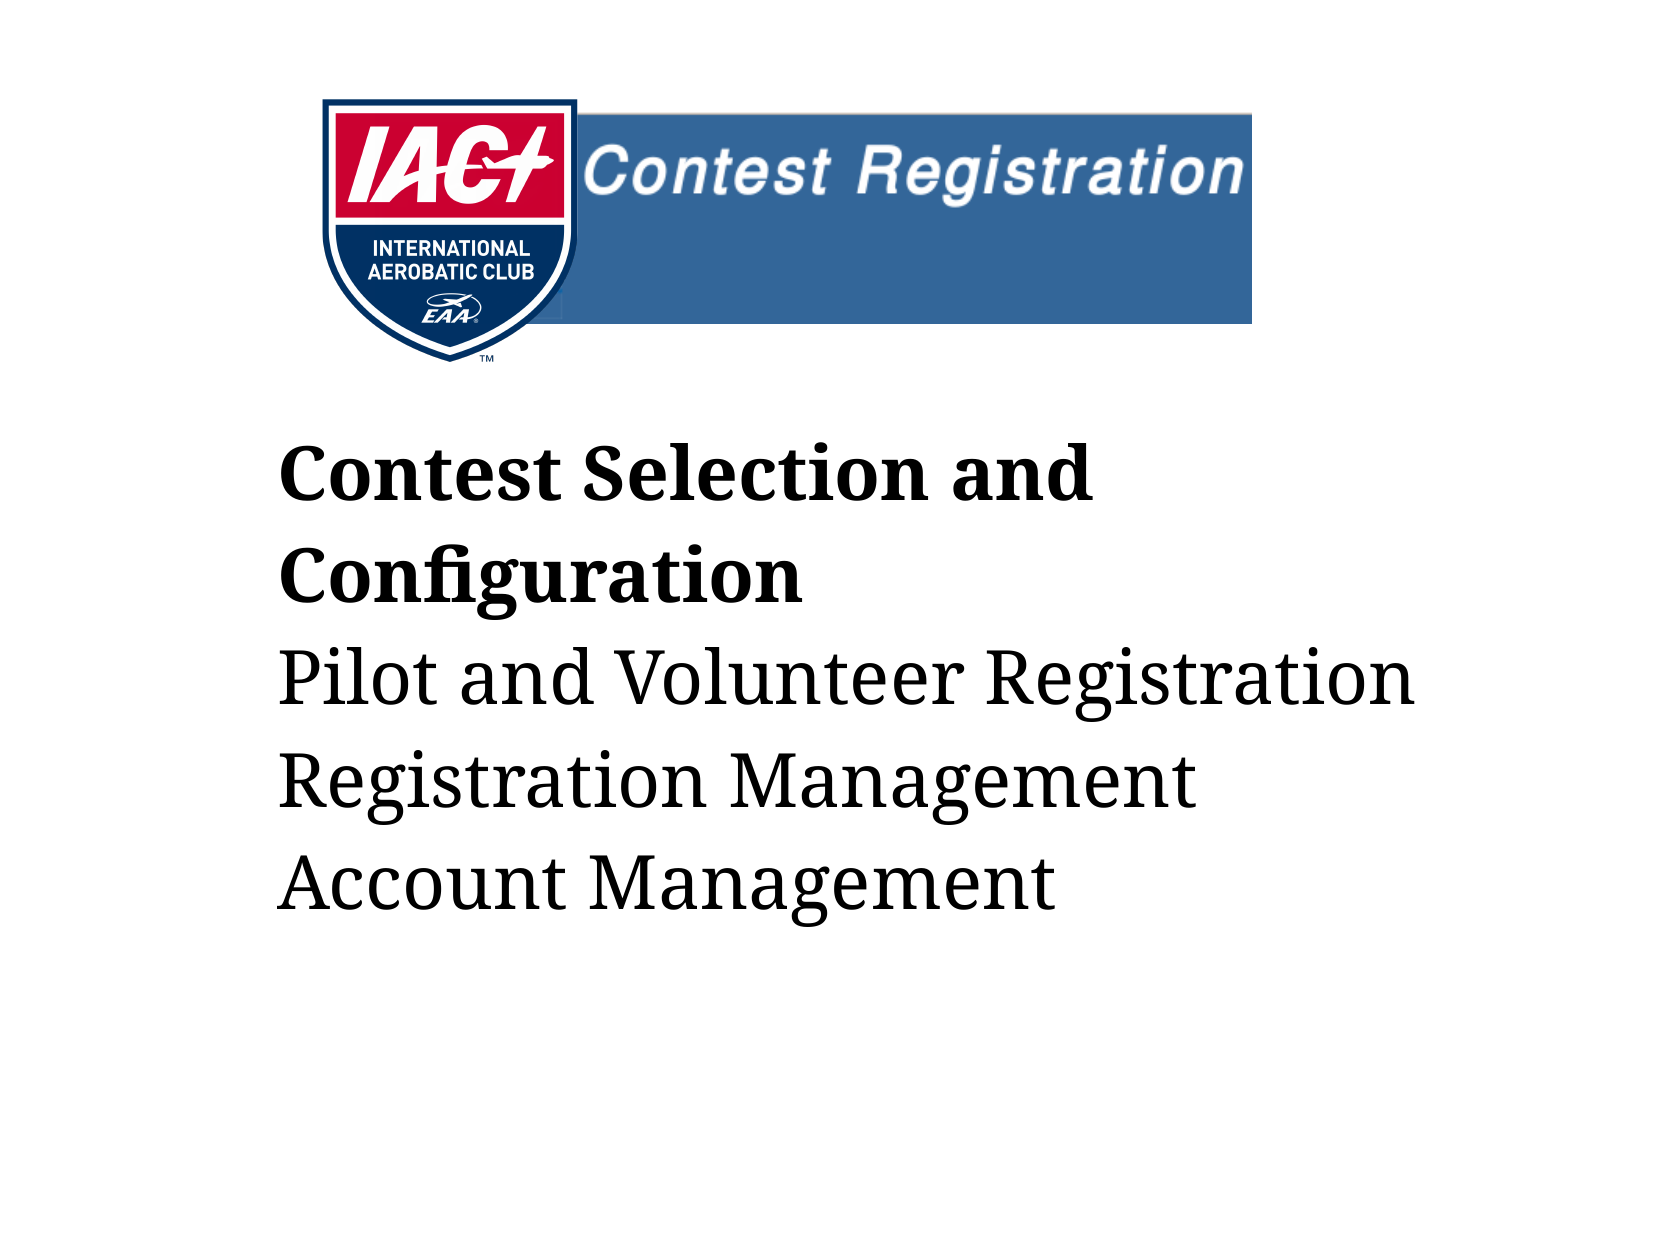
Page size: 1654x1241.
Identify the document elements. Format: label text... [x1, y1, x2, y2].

text_box Contest Selection and Configuration Pilot and Volunteer Registration Registration Management Account Management [262, 412, 1576, 1044]
picture [321, 98, 1252, 364]
